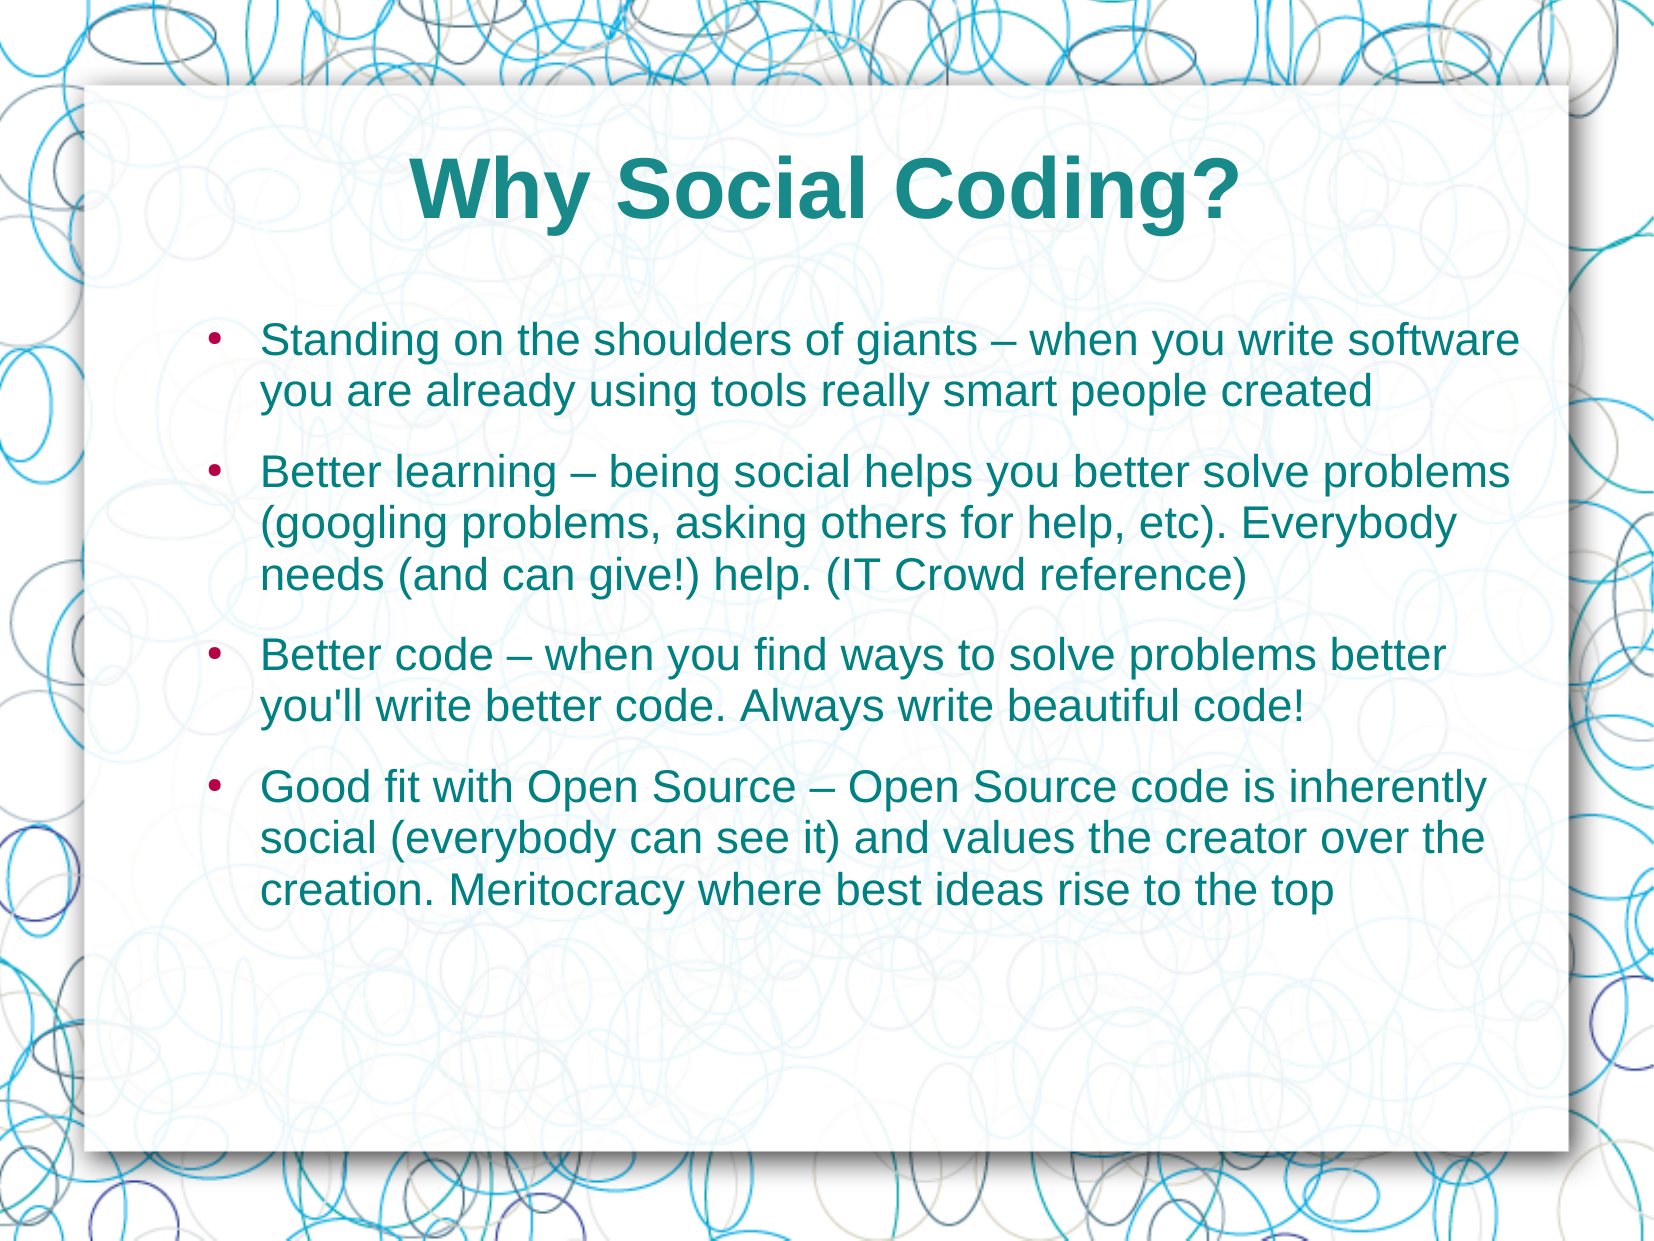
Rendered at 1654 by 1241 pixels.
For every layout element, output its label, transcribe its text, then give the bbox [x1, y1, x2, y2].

title Why Social Coding? [82, 84, 1571, 292]
list Standing on the shoulders of giants – when you write software you are already using tools really smart people created Better learning – being social helps you better solve problems (googling problems, asking others for help, etc). Everybody needs (and can give!) help. (IT Crowd reference) Better code – when you find ways to solve problems better you'll write better code. Always write beautiful code! Good fit with Open Source – Open Source code is inherently social (everybody can see it) and values the creator over the creation. Meritocracy where best ideas rise to the top [118, 313, 1536, 1034]
picture [0, 0, 1654, 1241]
